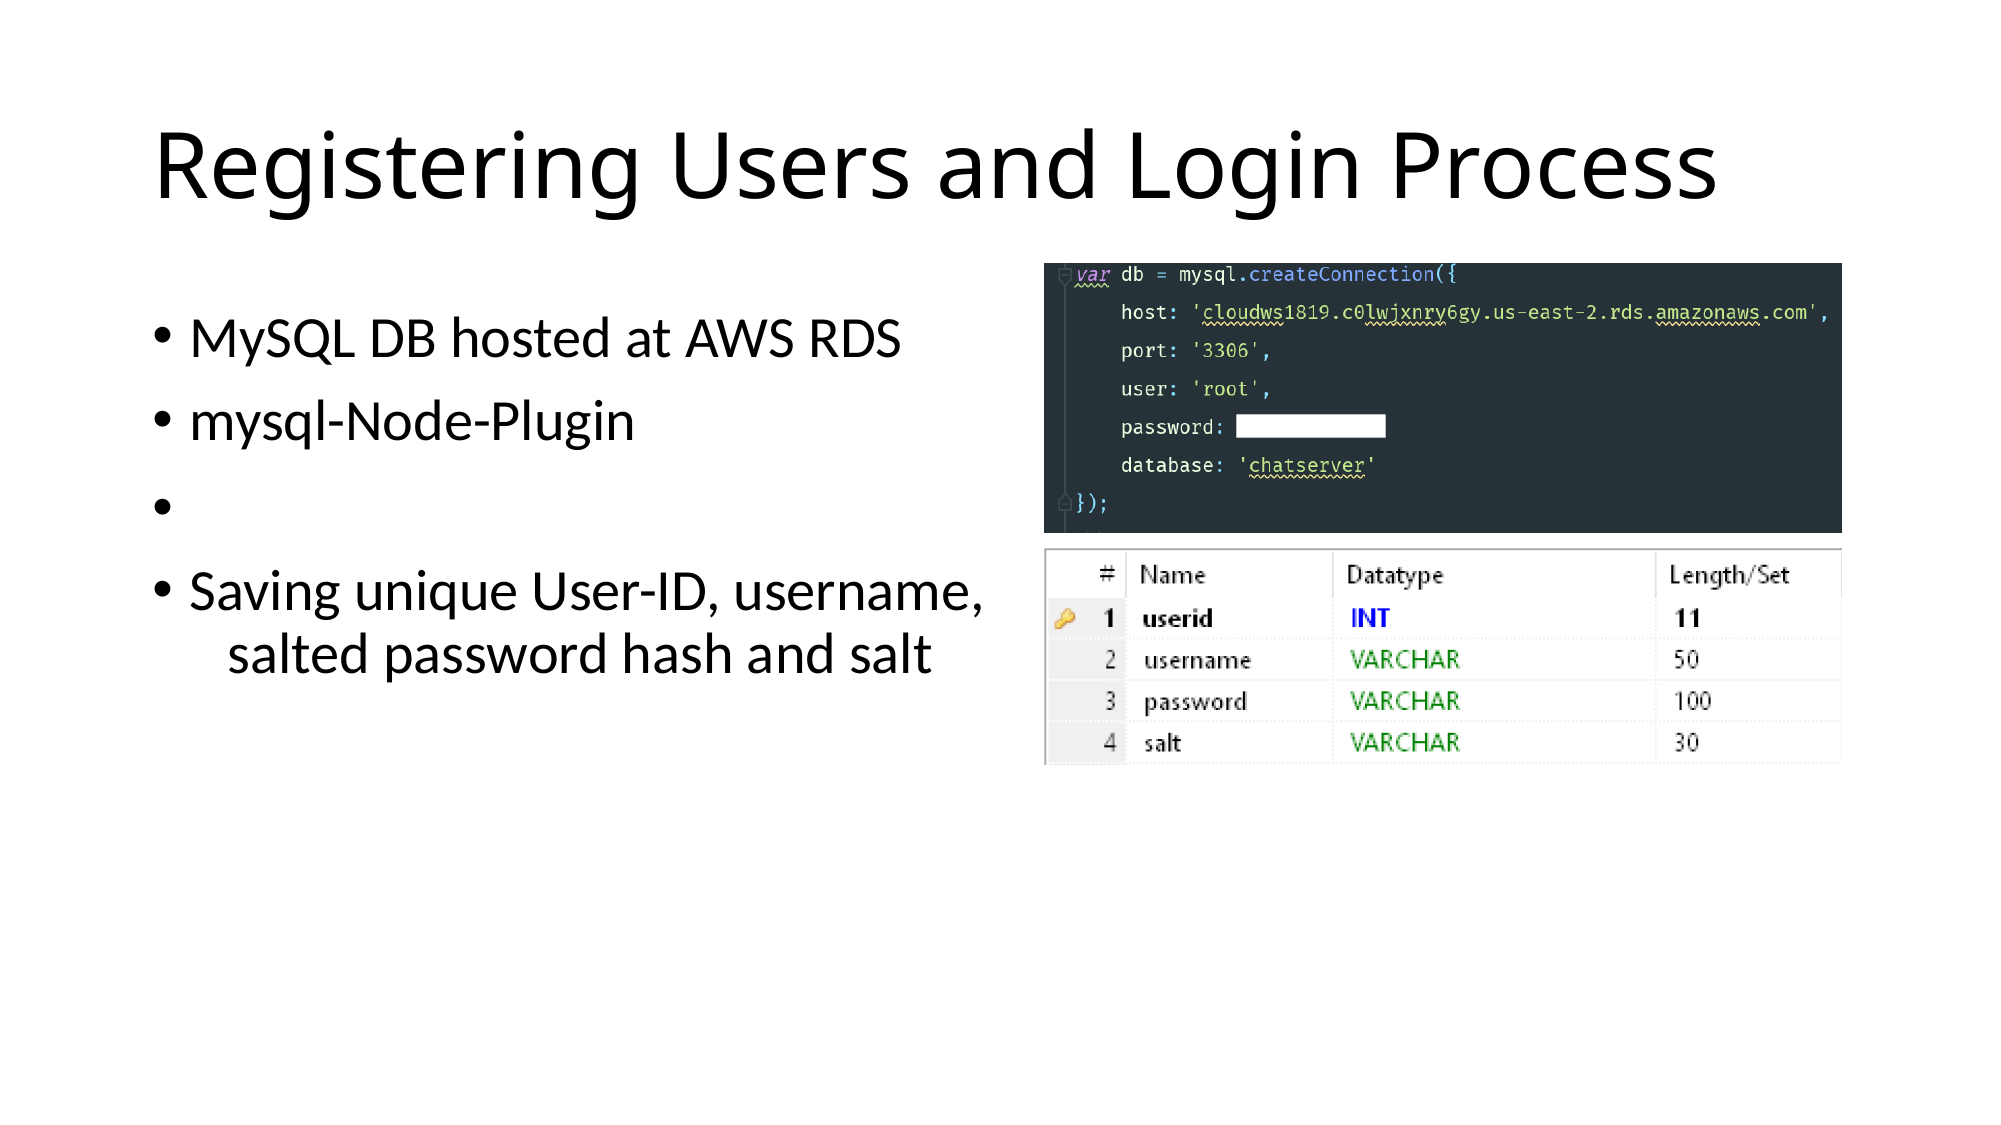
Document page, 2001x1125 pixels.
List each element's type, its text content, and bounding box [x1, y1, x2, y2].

picture [1044, 263, 1842, 533]
list MySQL DB hosted at AWS RDS mysql-Node-Plugin Saving unique User-ID, username, salted password hash and salt [137, 299, 1863, 1014]
title Registering Users and Login Process [137, 59, 1863, 278]
picture [1037, 543, 1842, 765]
